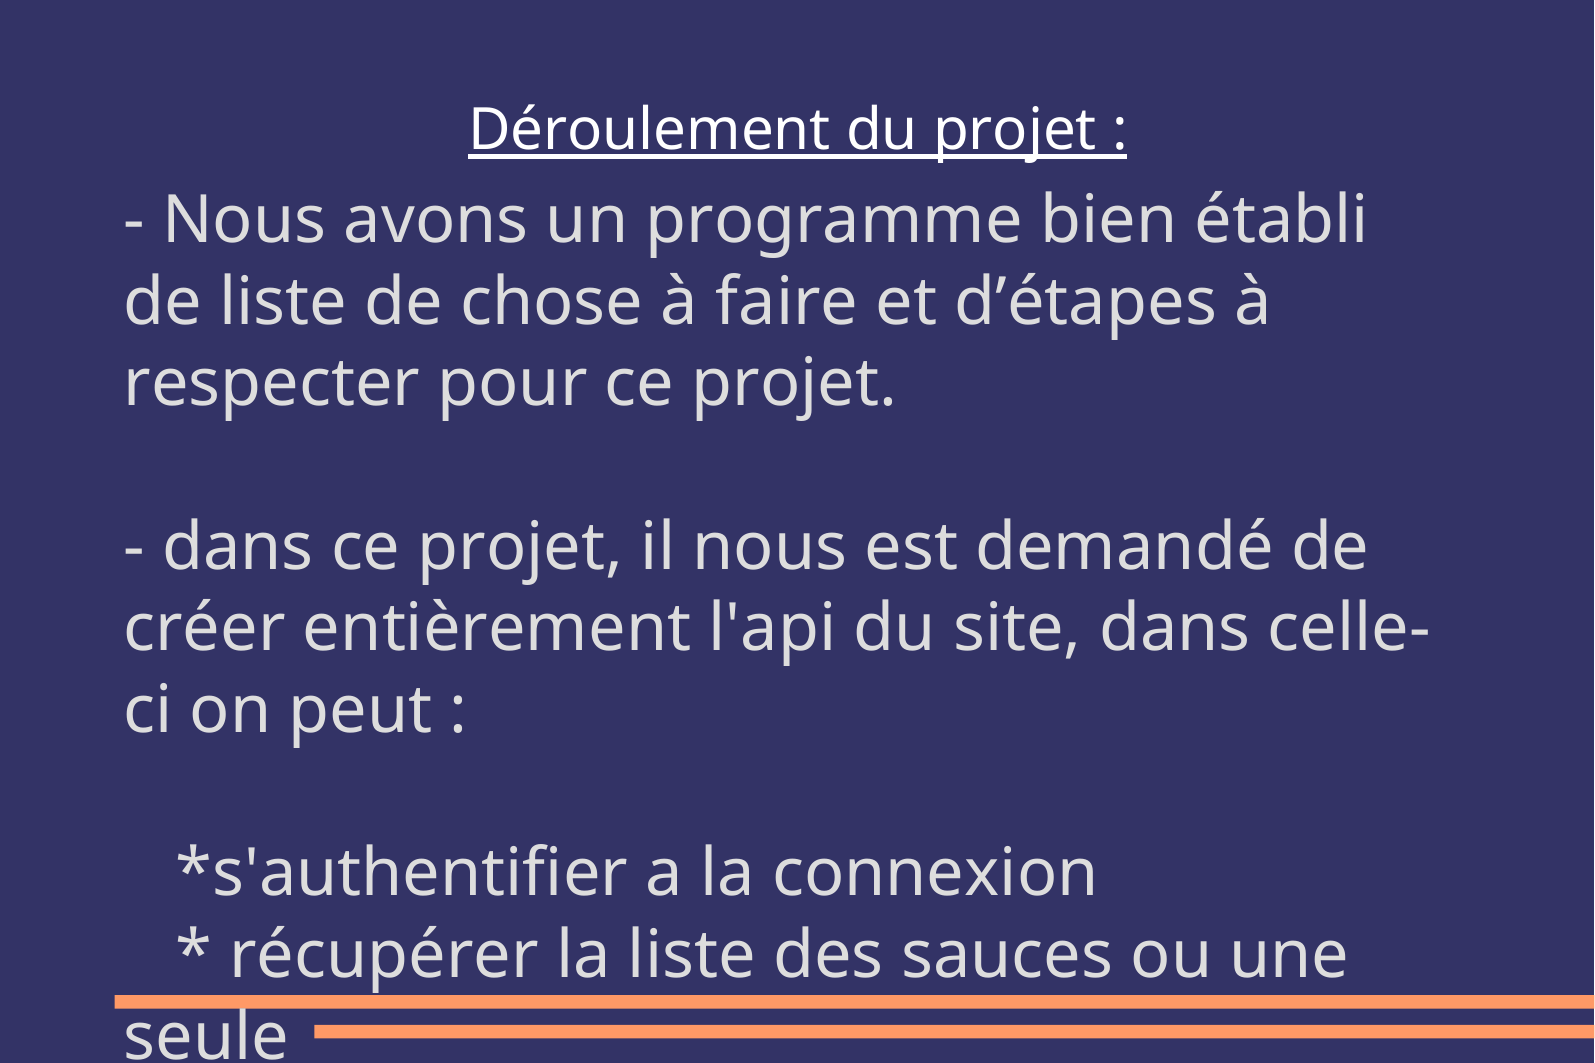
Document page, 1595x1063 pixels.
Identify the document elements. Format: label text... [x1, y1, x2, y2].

list - Nous avons un programme bien établi de liste de chose à faire et d’étapes à respecter pour ce projet. - dans ce projet, il nous est demandé de créer entièrement l'api du site, dans celle-ci on peut : *s'authentifier a la connexion * récupérer la liste des sauces ou une seule * créer de nouvelles sauces *les modifier/supprimer si on en est le créateur *ajout d un système de likes/dislikes [123, 177, 1465, 985]
title Déroulement du projet : [117, 39, 1479, 218]
